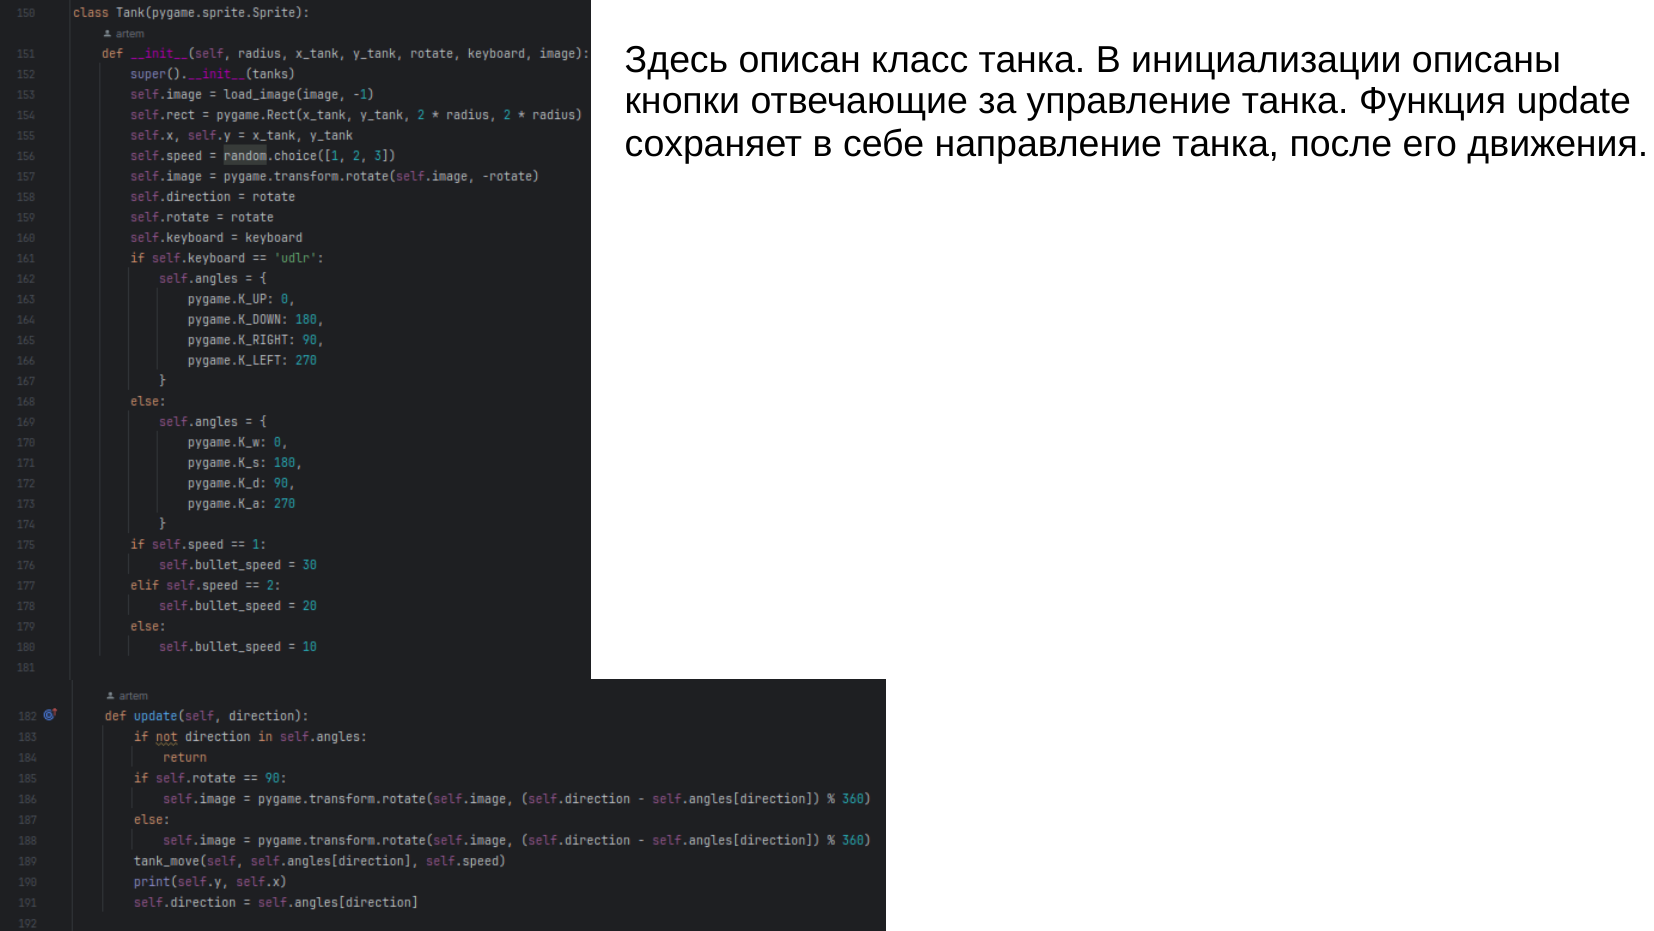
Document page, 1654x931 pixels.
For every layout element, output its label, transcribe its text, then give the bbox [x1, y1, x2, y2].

text_box Здесь описан класс танка. В инициализации описаны кнопки отвечающие за управление танка. Функция update сохраняет в себе направление танка, после его движения. [609, 30, 1654, 172]
picture [0, 0, 886, 931]
